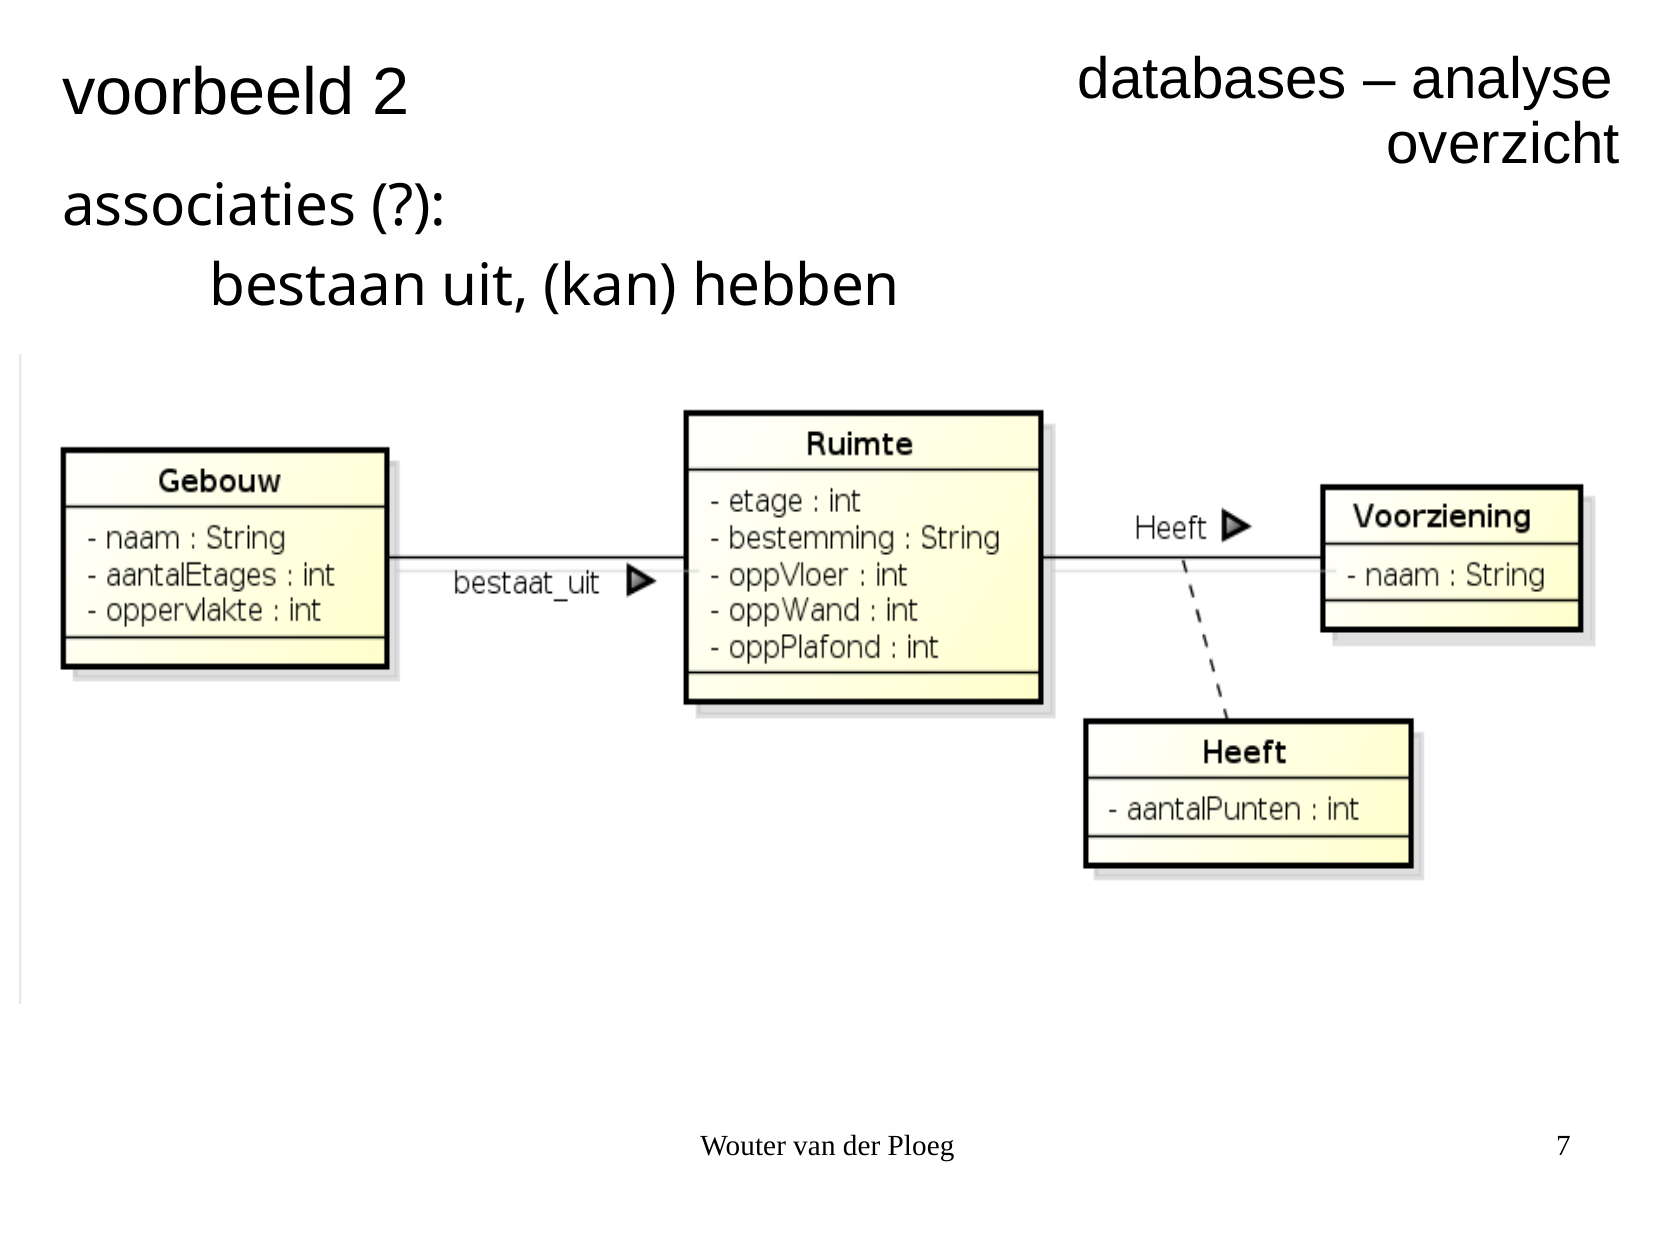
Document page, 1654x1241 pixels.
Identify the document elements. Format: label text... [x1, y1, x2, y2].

picture [18, 354, 1607, 1004]
text_box associaties (?): bestaan uit, (kan) hebben [47, 156, 974, 308]
text_box databases – analyse overzicht [1062, 38, 1636, 184]
text_box voorbeeld 2 [47, 47, 427, 137]
